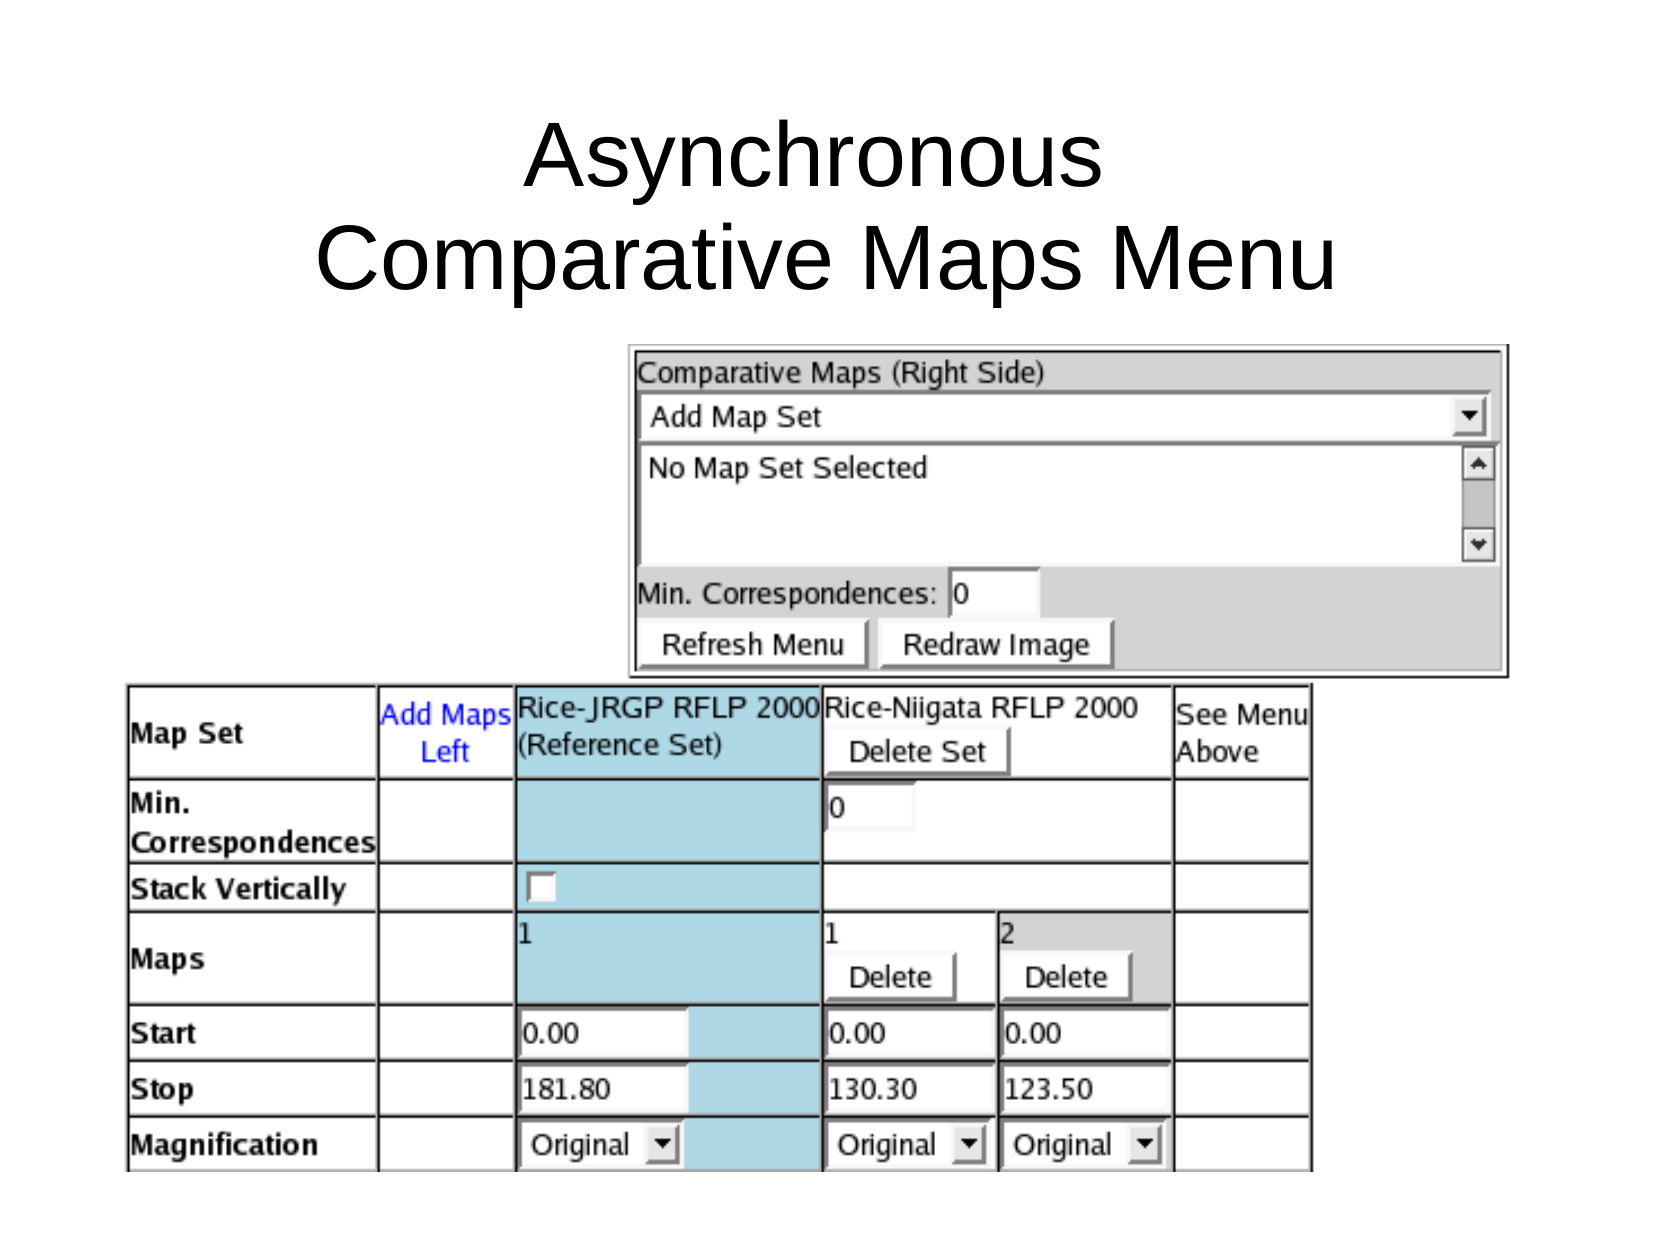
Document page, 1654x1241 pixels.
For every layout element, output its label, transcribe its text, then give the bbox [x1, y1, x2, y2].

picture [110, 344, 1521, 1172]
title Asynchronous Comparative Maps Menu [121, 102, 1534, 311]
